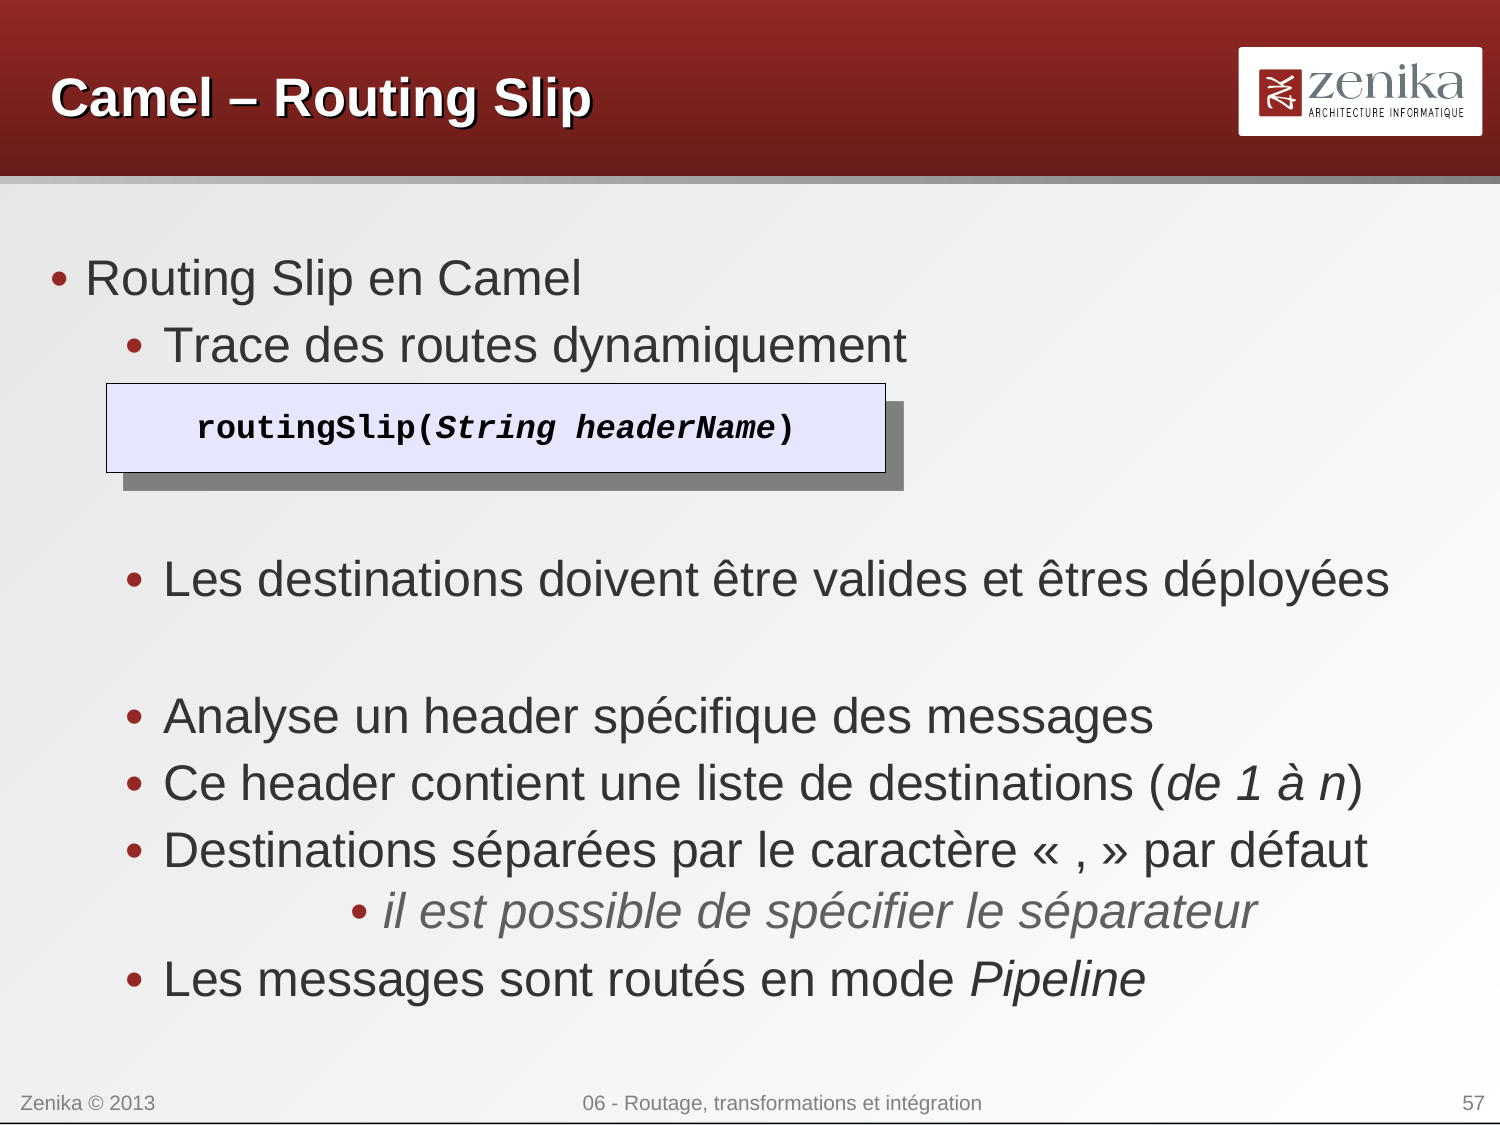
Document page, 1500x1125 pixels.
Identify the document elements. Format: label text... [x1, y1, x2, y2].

title Camel – Routing Slip [50, 22, 1206, 172]
text_box routingSlip(String headerName) [106, 383, 886, 473]
picture [1257, 58, 1464, 125]
list Routing Slip en Camel Trace des routes dynamiquement Les destinations doivent être valides et êtres déployées Analyse un header spécifique des messages Ce header contient une liste de destinations (de 1 à n) Destinations séparées par le caractère « , » par défaut il est possible de spécifier le séparateur Les messages sont routés en mode Pipeline [50, 250, 1477, 1064]
